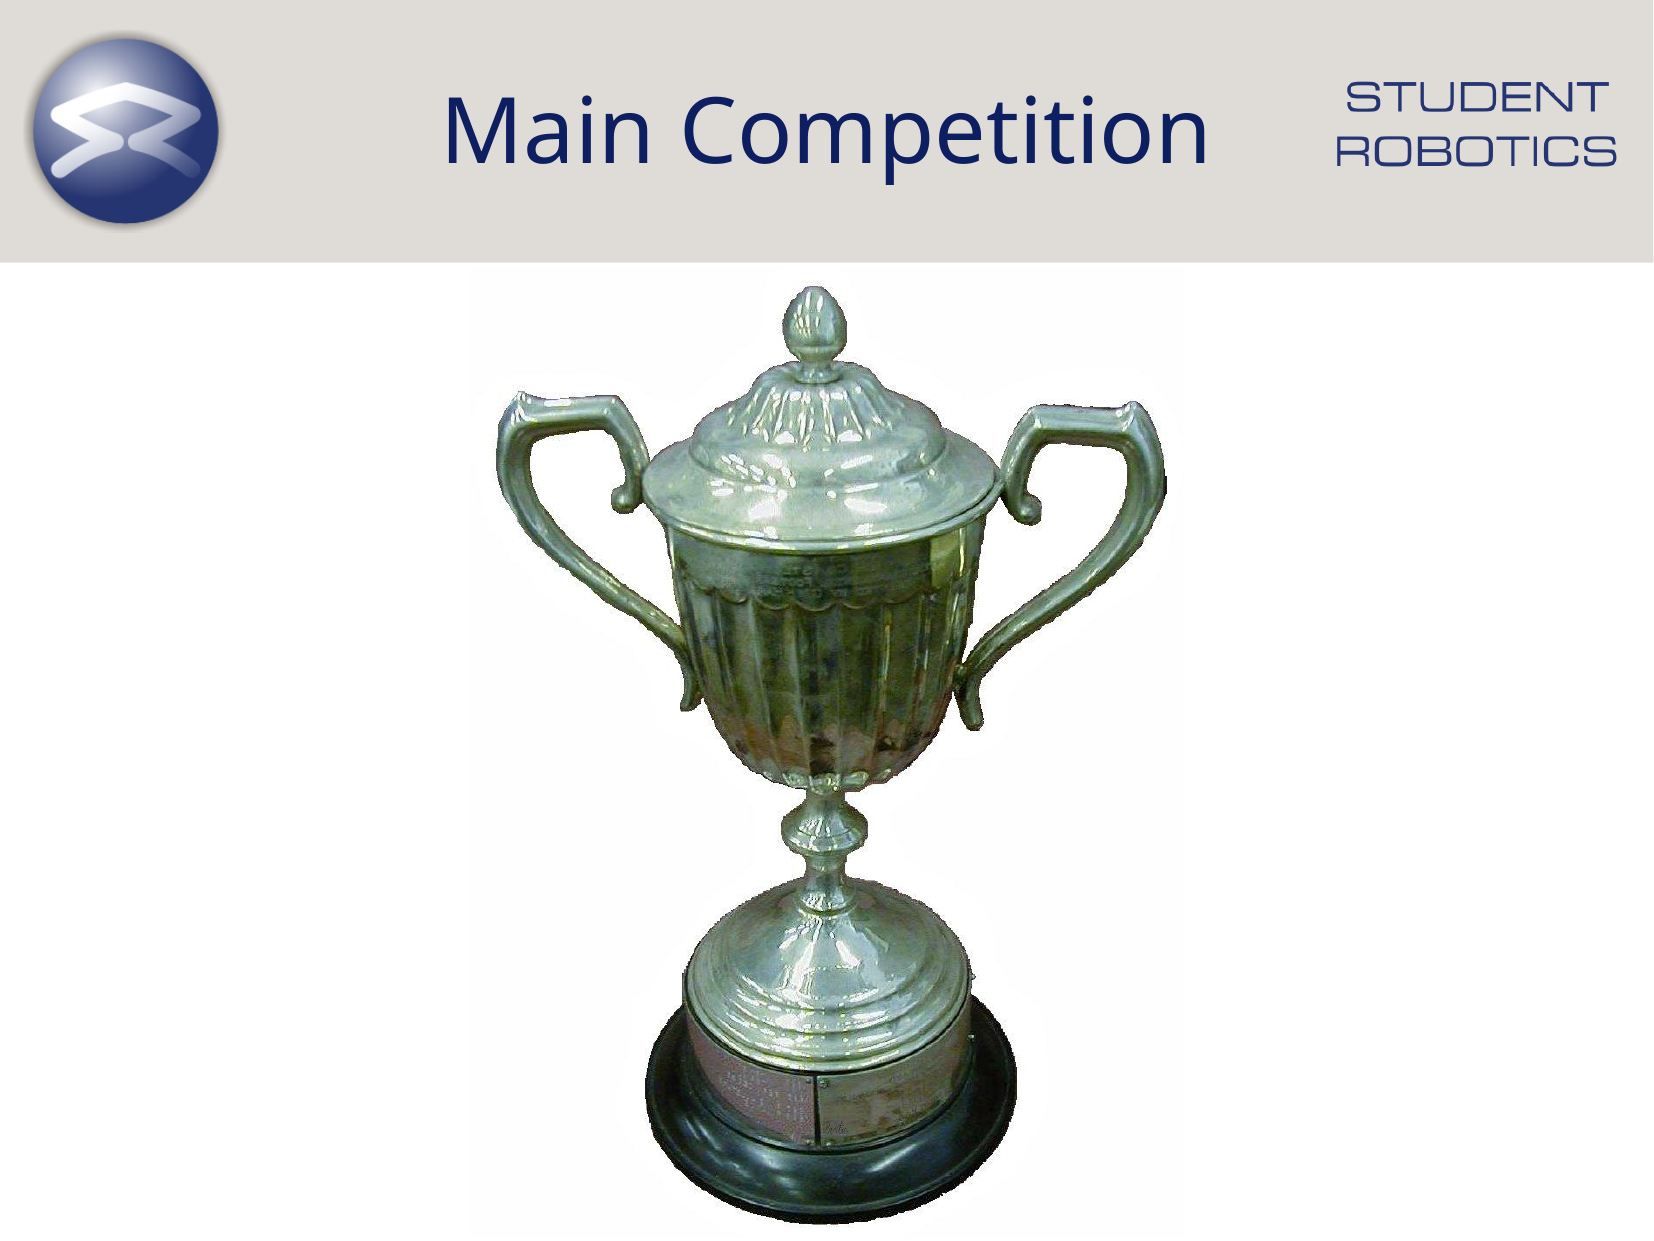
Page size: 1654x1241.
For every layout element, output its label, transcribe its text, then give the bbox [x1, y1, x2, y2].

picture [470, 266, 1184, 1239]
picture [9, 19, 82, 245]
picture [1571, 68, 1633, 174]
title Main Competition [82, 7, 1571, 250]
